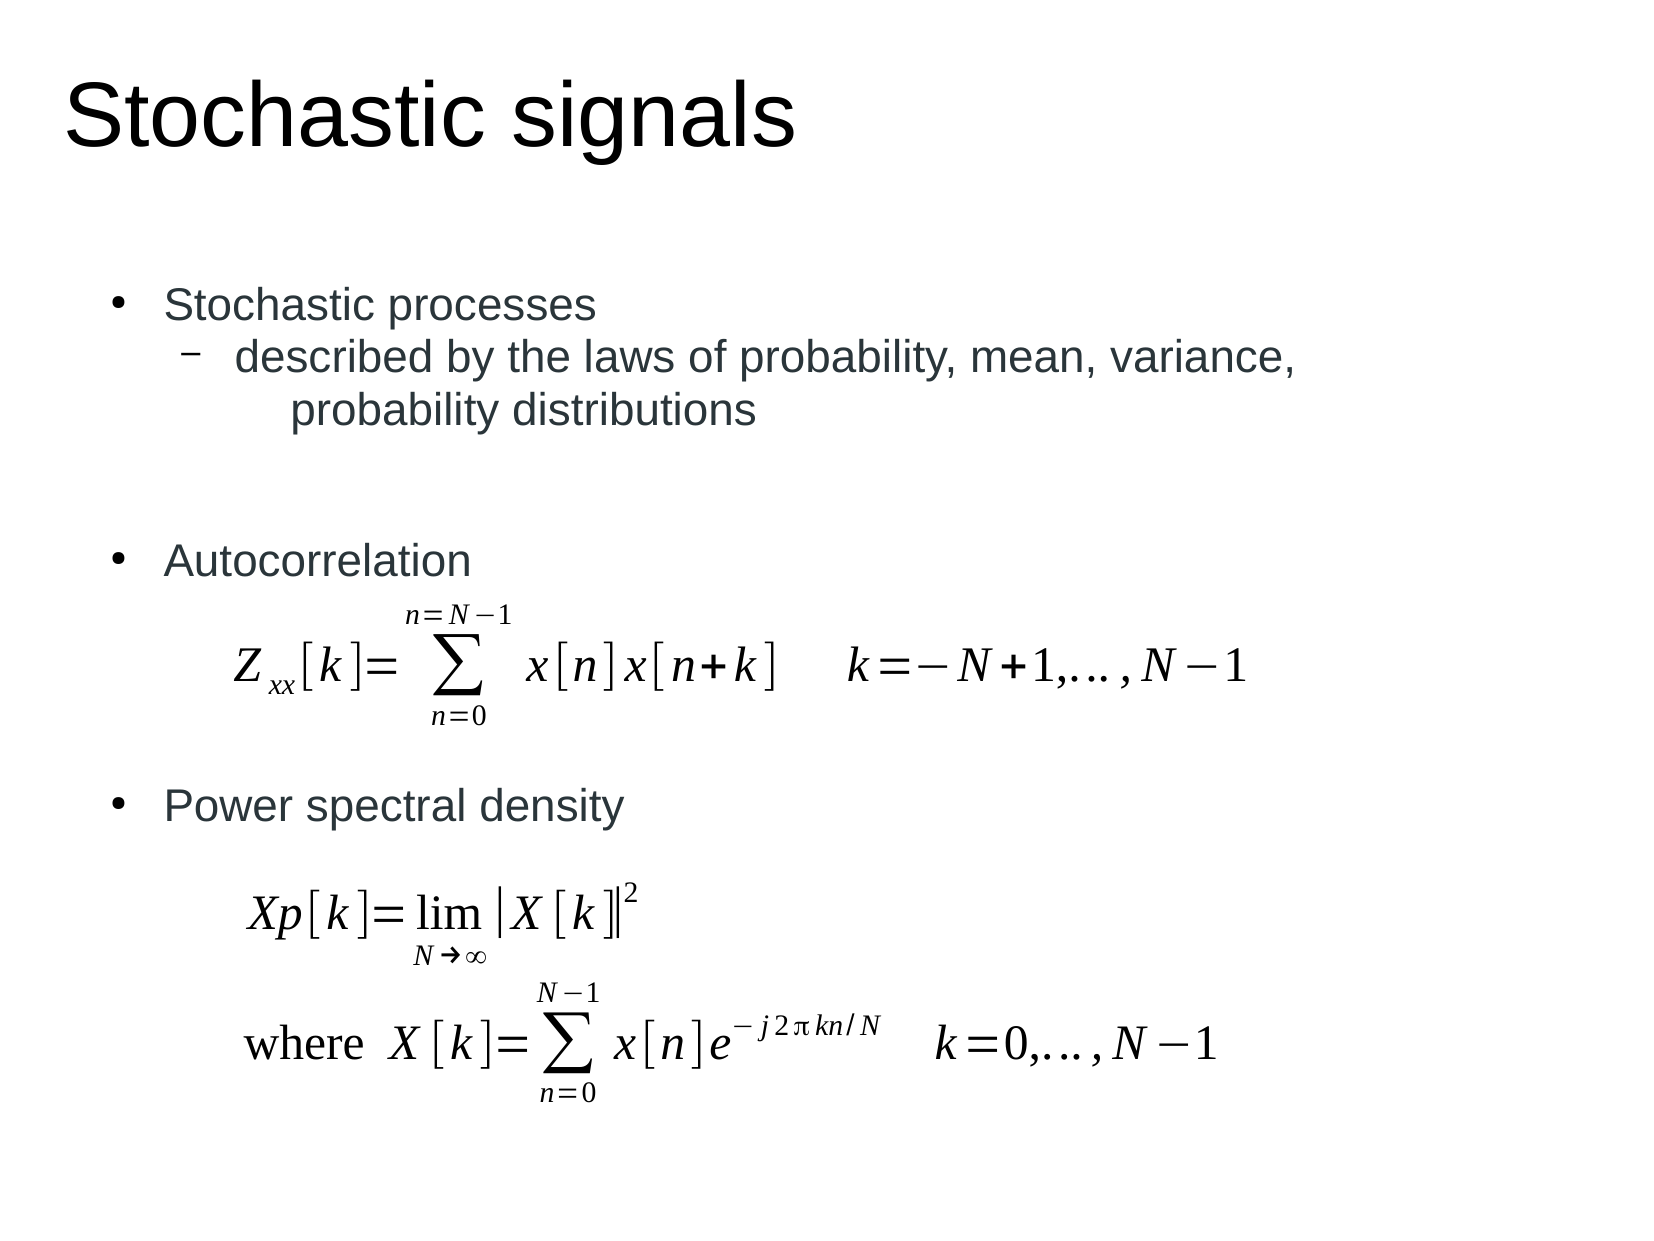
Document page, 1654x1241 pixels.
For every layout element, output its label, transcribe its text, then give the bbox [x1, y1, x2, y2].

list Stochastic processes described by the laws of probability, mean, variance, probability distributions Autocorrelation Power spectral density [92, 278, 1443, 1007]
title Stochastic signals [63, 21, 1414, 209]
chart [235, 875, 1226, 1167]
chart [225, 597, 1254, 733]
